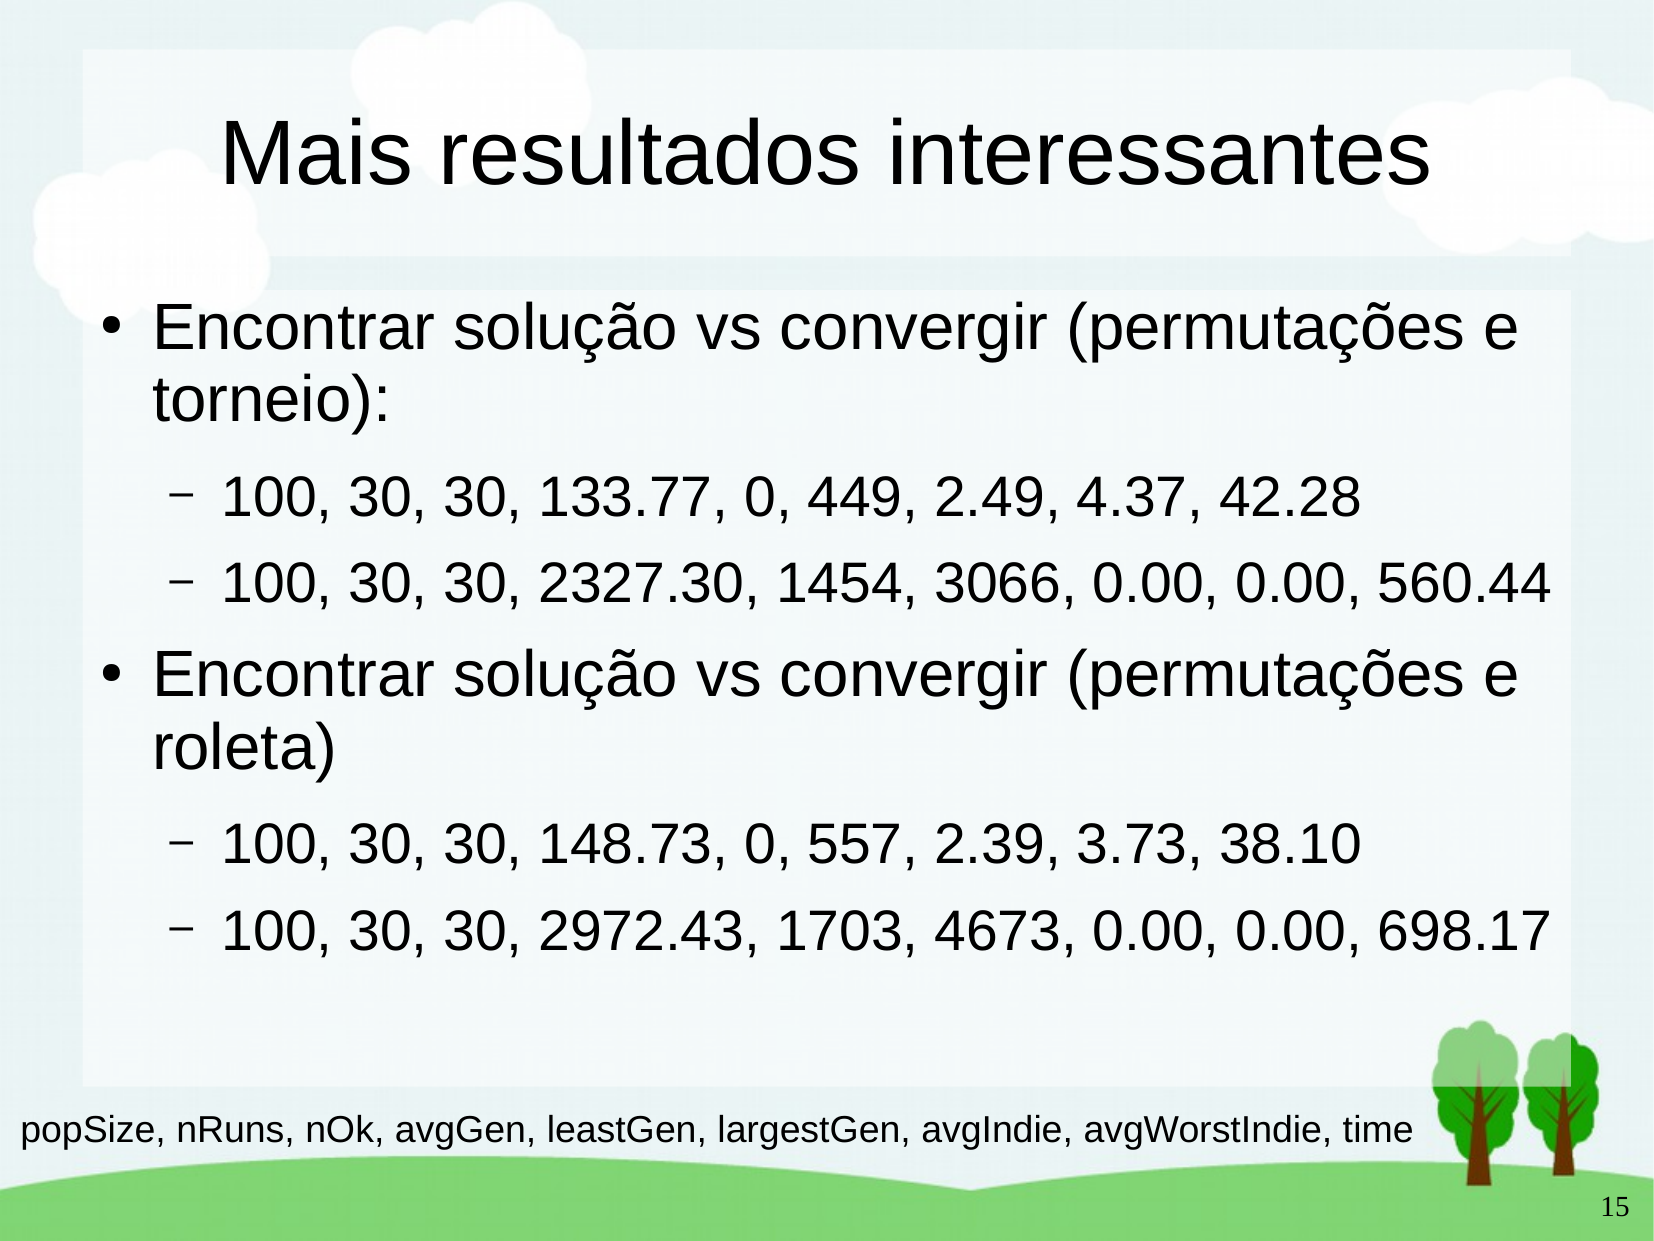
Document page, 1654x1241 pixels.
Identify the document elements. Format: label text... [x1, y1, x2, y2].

picture [0, 0, 1654, 1241]
title Mais resultados interessantes [82, 49, 1571, 257]
text_box popSize, nRuns, nOk, avgGen, leastGen, largestGen, avgIndie, avgWorstIndie, time [5, 1100, 1489, 1158]
list Encontrar solução vs convergir (permutações e torneio): 100, 30, 30, 133.77, 0, 449, 2.49, 4.37, 42.28 100, 30, 30, 2327.30, 1454, 3066, 0.00, 0.00, 560.44 Encontrar solução vs convergir (permutações e roleta) 100, 30, 30, 148.73, 0, 557, 2.39, 3.73, 38.10 100, 30, 30, 2972.43, 1703, 4673, 0.00, 0.00, 698.17 [82, 290, 1571, 1087]
